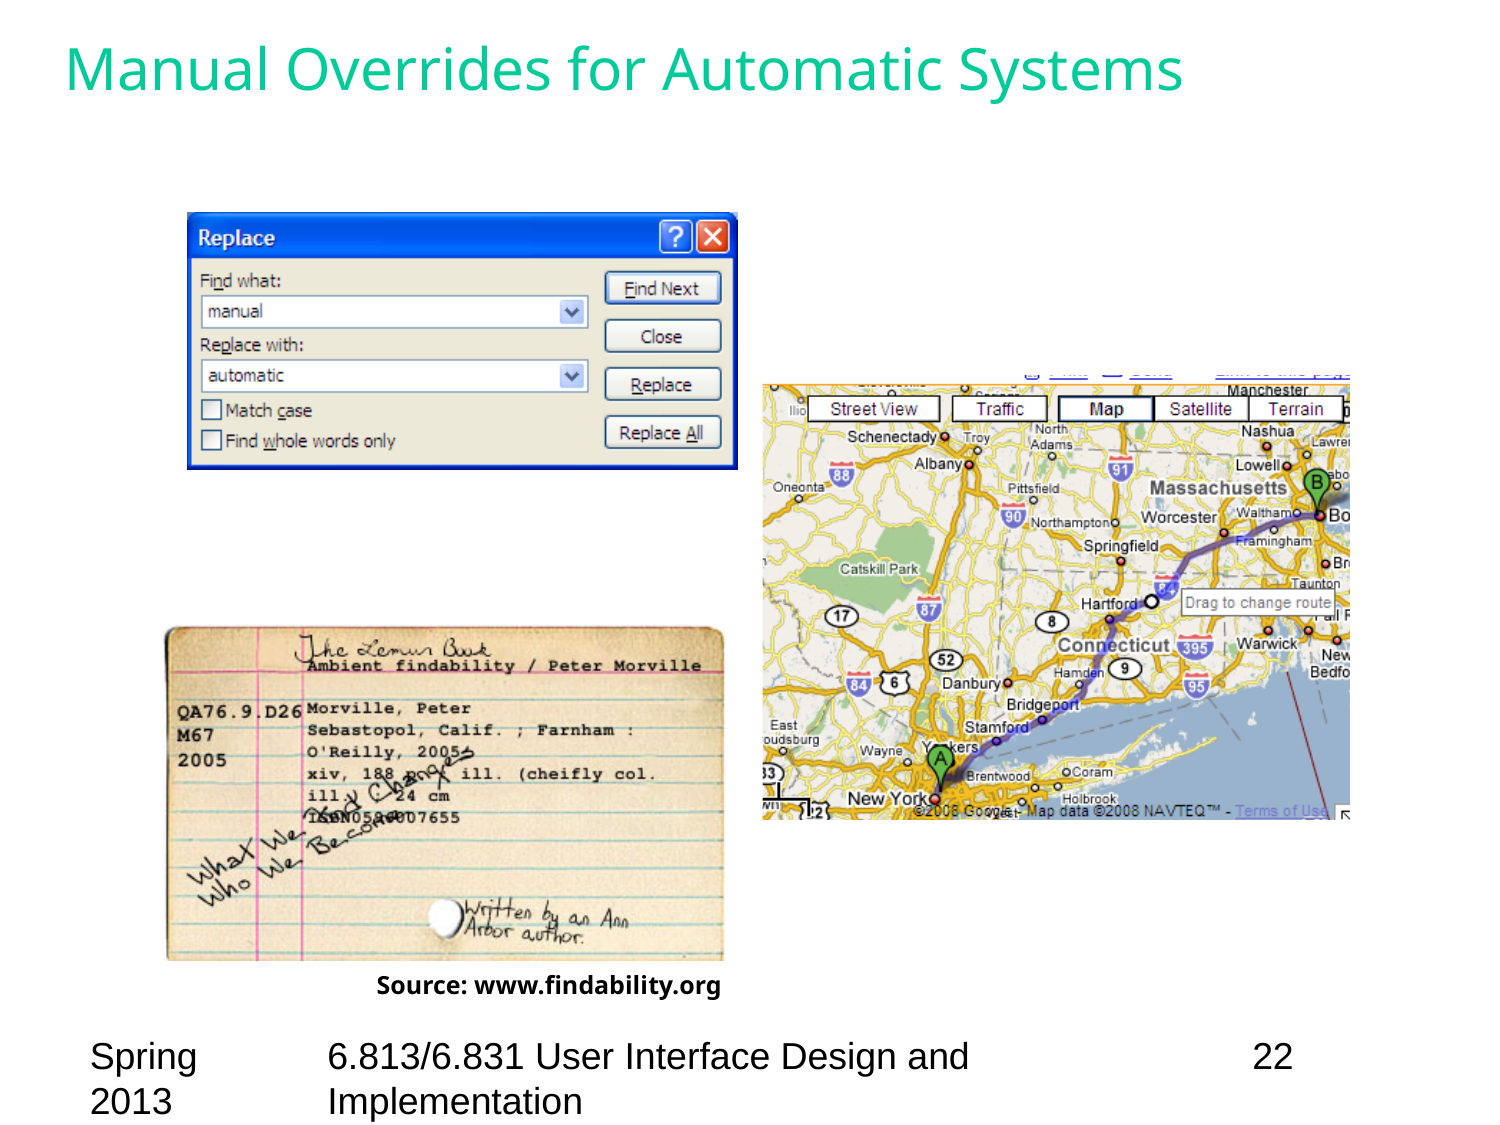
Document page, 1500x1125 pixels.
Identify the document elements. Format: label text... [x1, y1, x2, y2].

list [112, 162, 1388, 1000]
footer 6.813/6.831 User Interface Design and Implementation [312, 1024, 1225, 1103]
picture [187, 212, 738, 470]
slide_number Spring 2013 [75, 1024, 300, 1103]
picture [162, 624, 729, 961]
text_box Source: www.findability.org [361, 962, 738, 1008]
slide_number <number> [1237, 1024, 1425, 1103]
picture [762, 375, 1350, 820]
title Manual Overrides for Automatic Systems [50, 24, 1438, 150]
